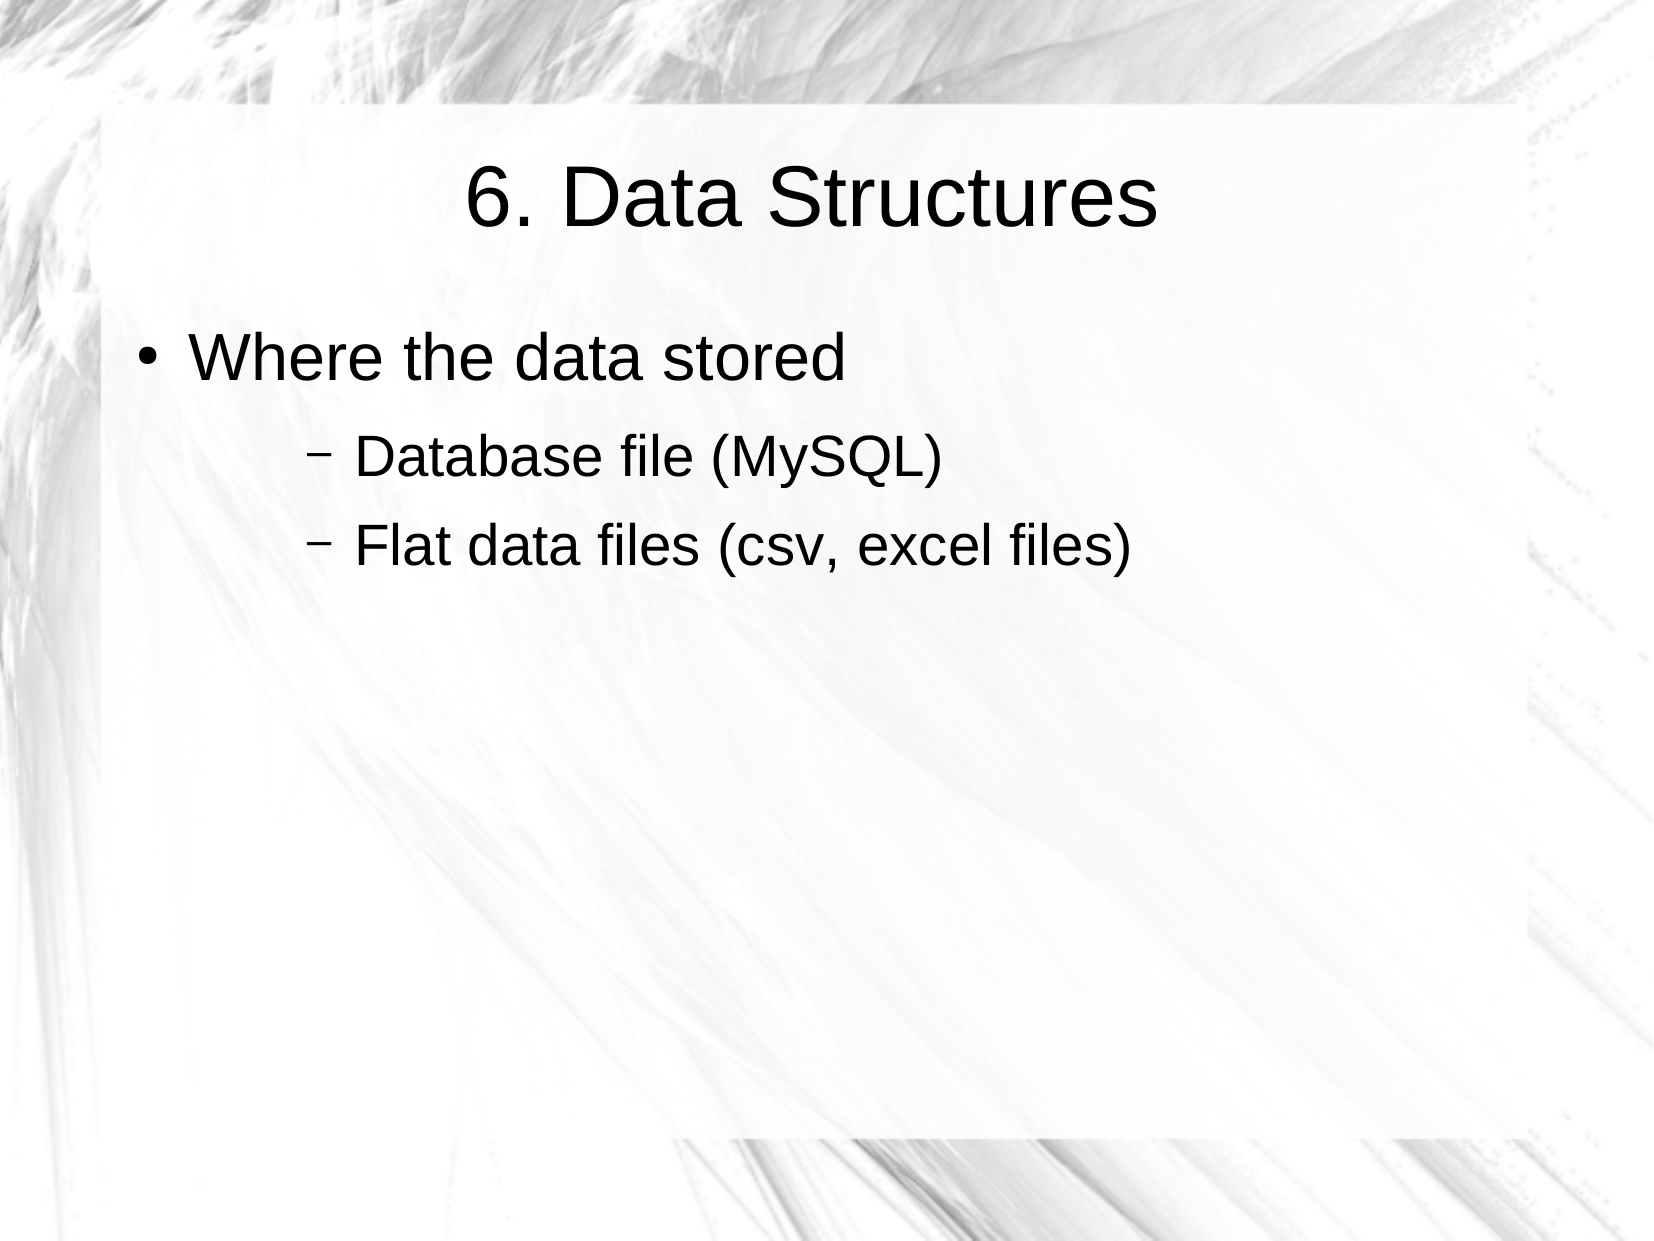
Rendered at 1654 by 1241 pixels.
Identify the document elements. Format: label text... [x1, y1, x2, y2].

list Where the data stored Database file (MySQL) Flat data files (csv, excel files) [118, 319, 1571, 945]
title 6. Data Structures [118, 112, 1506, 281]
picture [0, 0, 1654, 1241]
